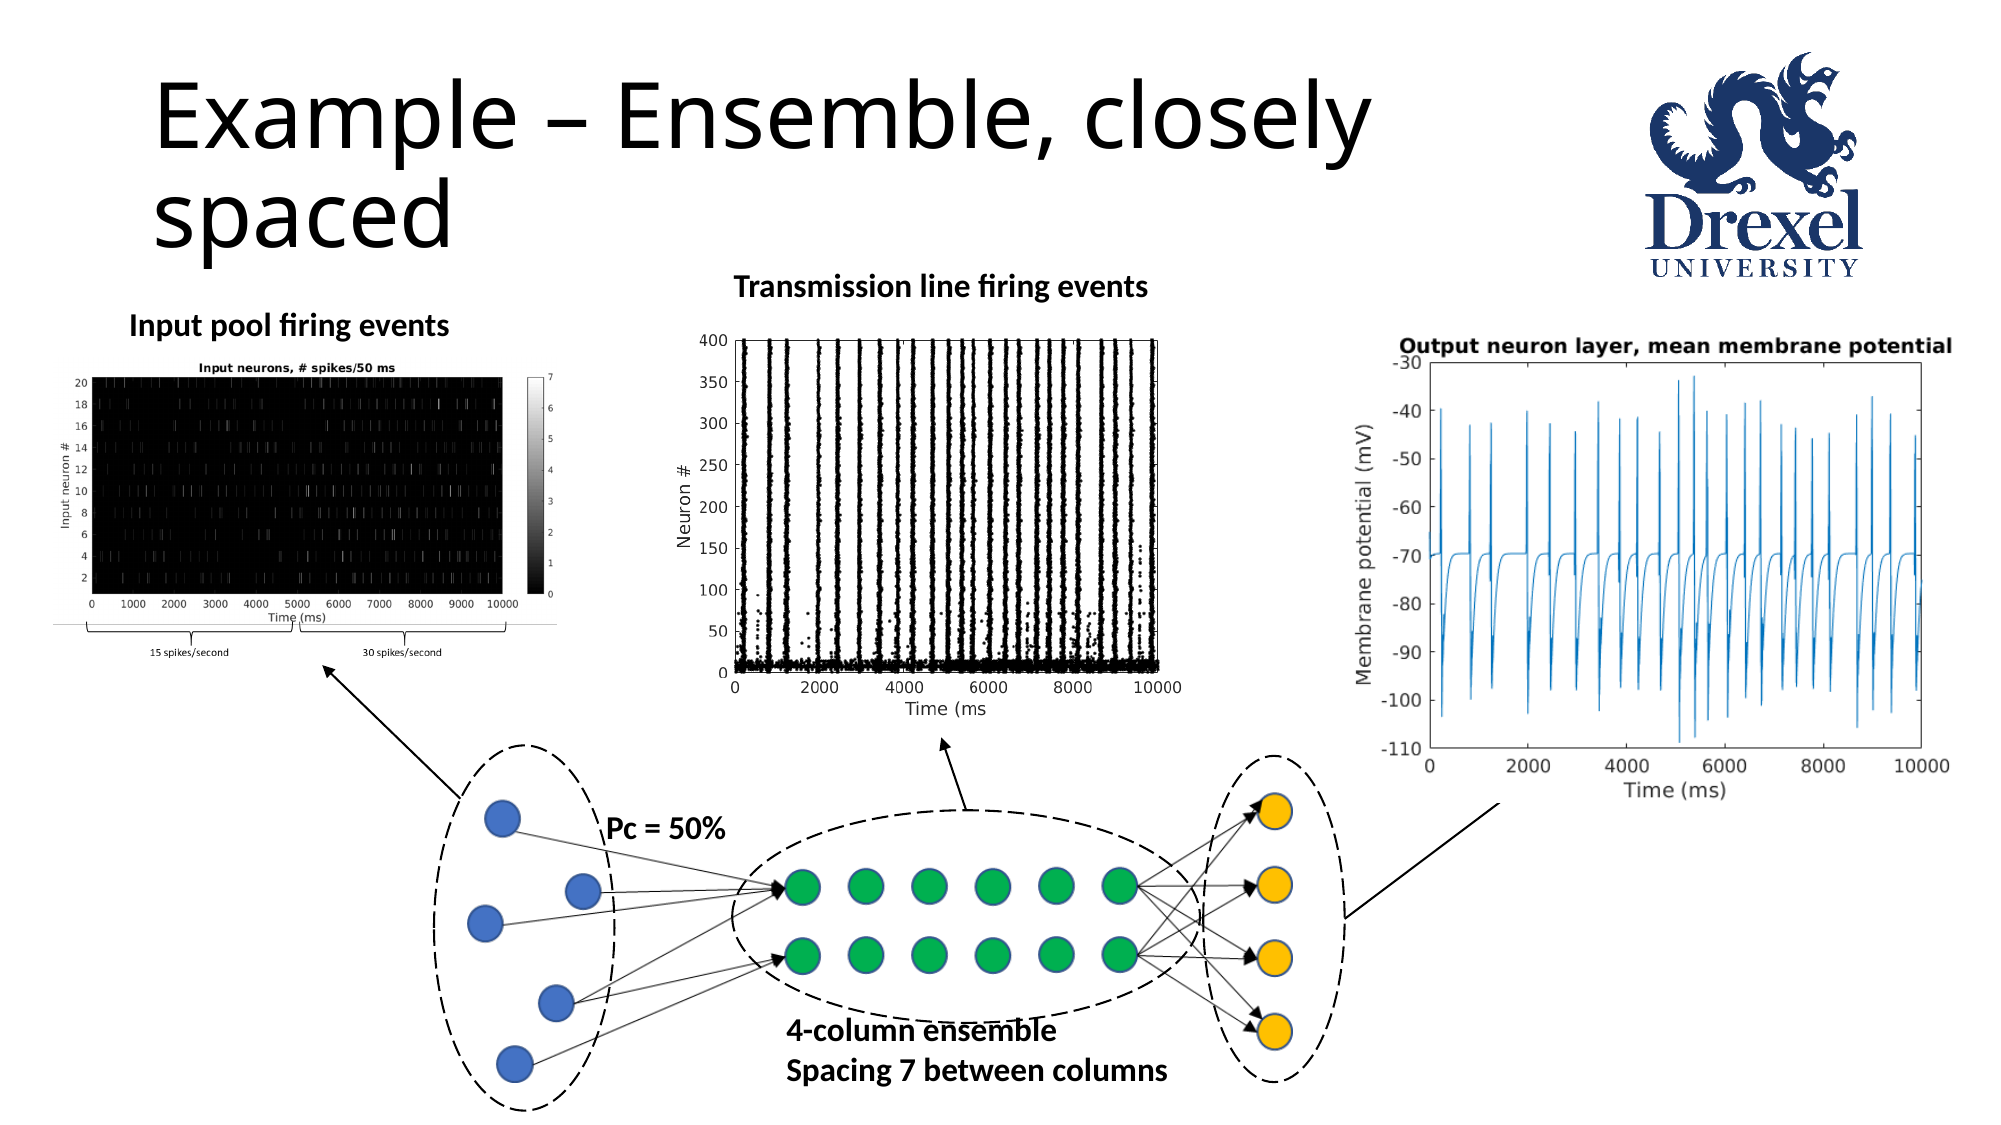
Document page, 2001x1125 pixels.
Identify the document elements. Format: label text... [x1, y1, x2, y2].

picture [467, 785, 1293, 1083]
text_box Pc = 50% [591, 798, 742, 854]
picture [53, 357, 557, 666]
title Example – Ensemble, closely spaced [137, 59, 1548, 278]
picture [663, 309, 1209, 719]
picture [1347, 327, 1982, 803]
text_box Input pool firing events [114, 296, 465, 351]
picture [1645, 52, 1863, 277]
text_box Transmission line firing events [718, 256, 1164, 309]
text_box 4-column ensemble Spacing 7 between columns [771, 1000, 1184, 1096]
